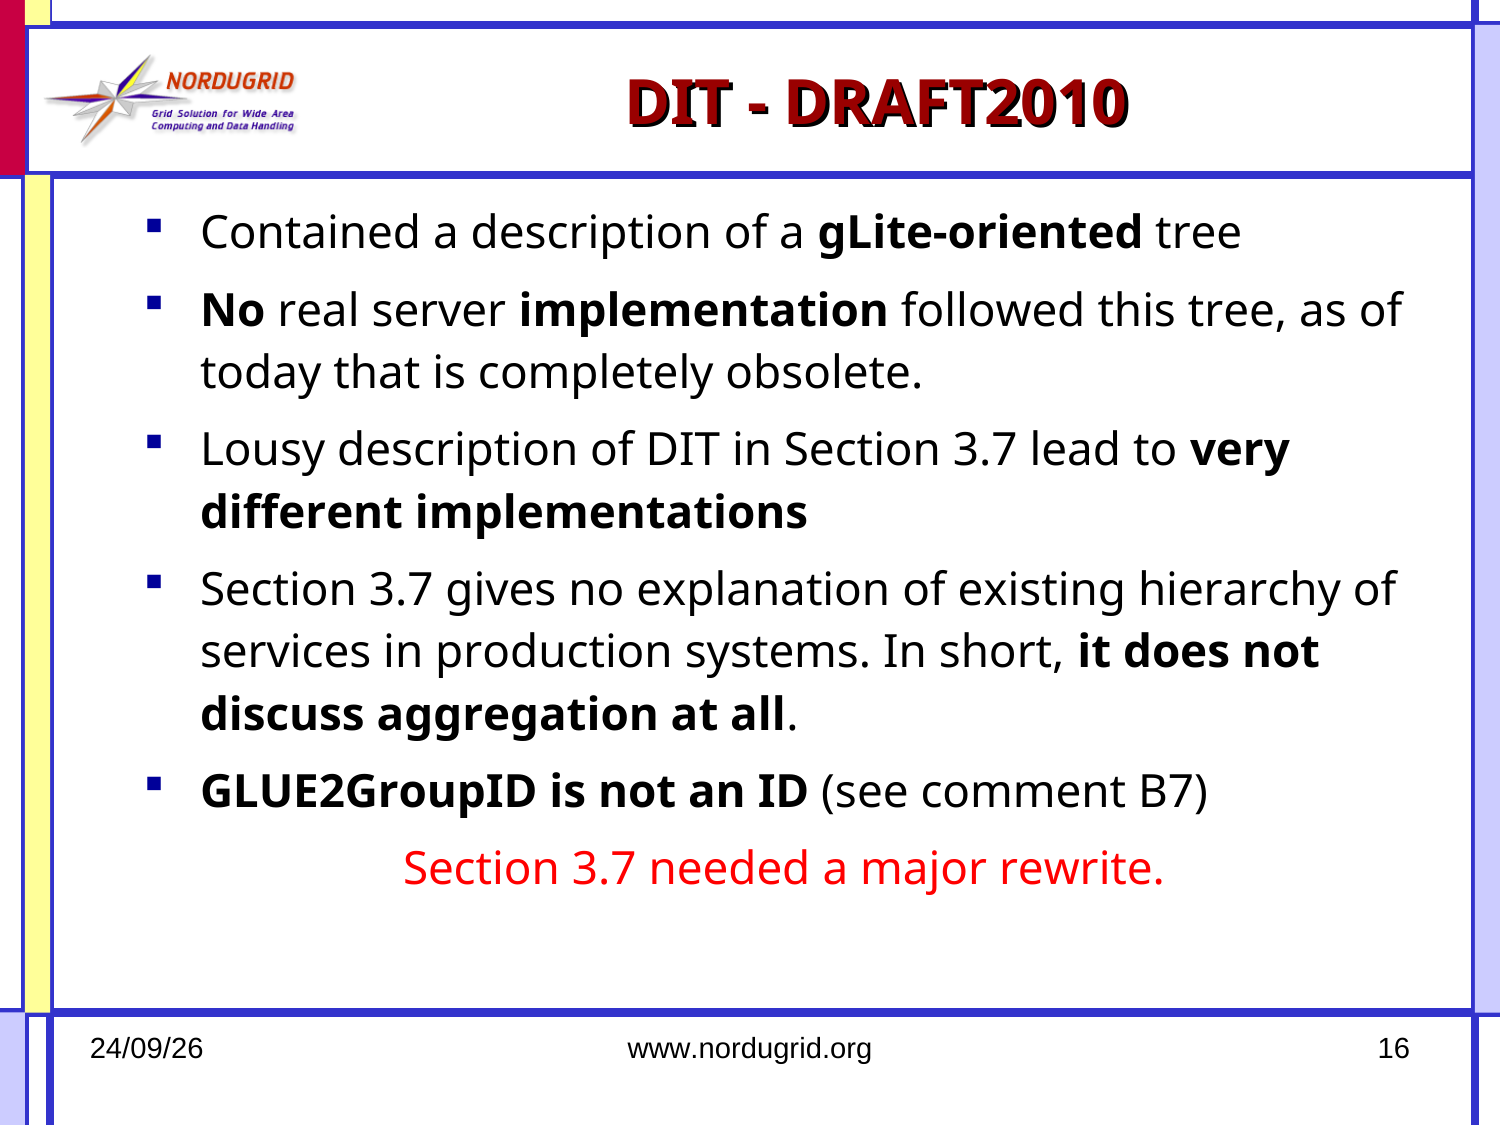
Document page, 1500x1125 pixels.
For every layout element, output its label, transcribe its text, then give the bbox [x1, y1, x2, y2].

list Contained a description of a gLite-oriented tree No real server implementation followed this tree, as of today that is completely obsolete. Lousy description of DIT in Section 3.7 lead to very different implementations Section 3.7 gives no explanation of existing hierarchy of services in production systems. In short, it does not discuss aggregation at all. GLUE2GroupID is not an ID (see comment B7) Section 3.7 needed a major rewrite. [87, 200, 1426, 853]
title DIT - DRAFT2010 [324, 17, 1428, 183]
picture [40, 49, 301, 148]
